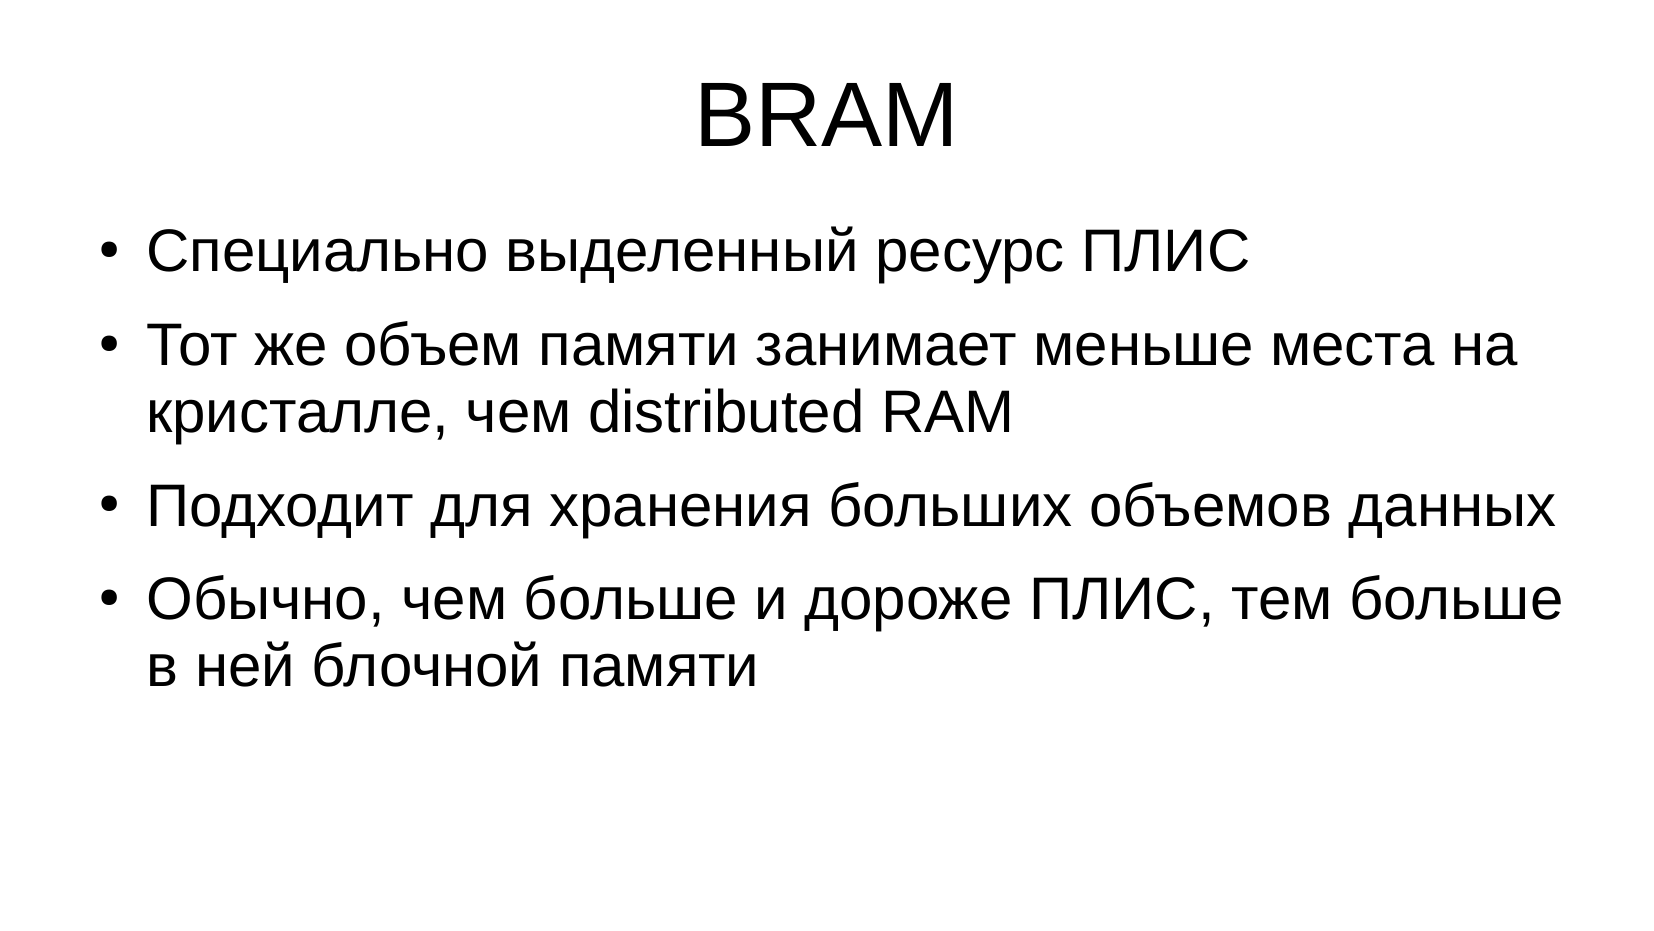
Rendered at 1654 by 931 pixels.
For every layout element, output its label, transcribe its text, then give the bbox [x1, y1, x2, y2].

title BRAM [82, 37, 1571, 193]
list Специально выделенный ресурс ПЛИС Тот же объем памяти занимает меньше места на кристалле, чем distributed RAM Подходит для хранения больших объемов данных Обычно, чем больше и дороже ПЛИС, тем больше в ней блочной памяти [82, 217, 1571, 758]
